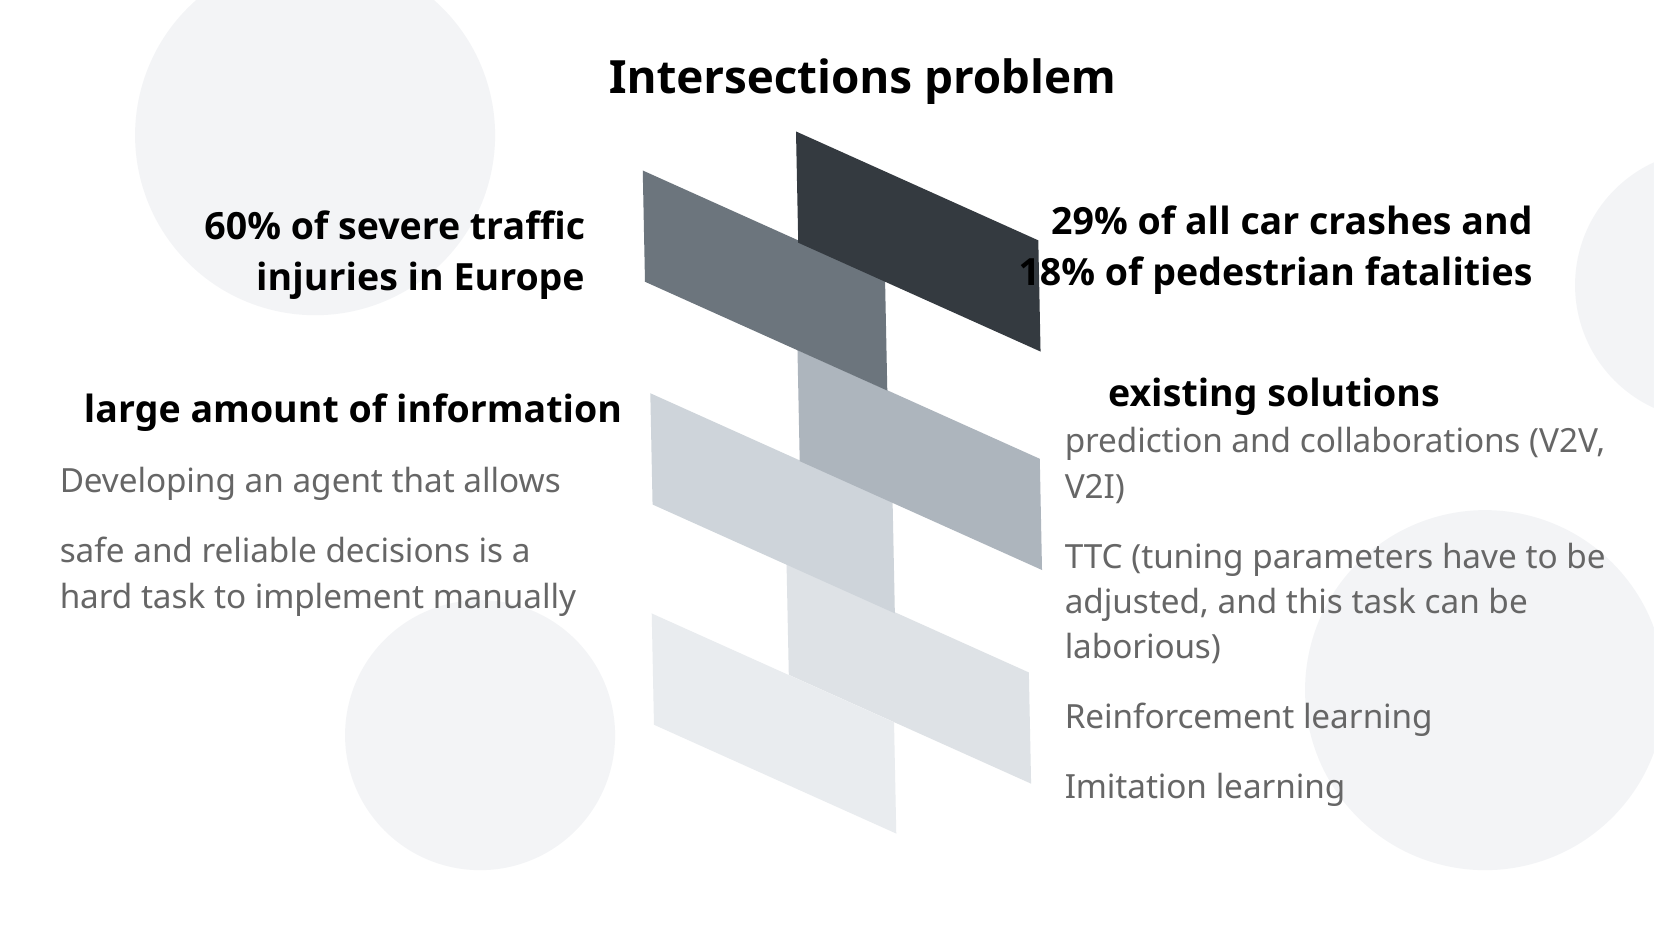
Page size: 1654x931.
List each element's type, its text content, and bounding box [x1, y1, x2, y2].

text_box prediction and collaborations (V2V, V2I) TTC (tuning parameters have to be adjusted, and this task can be laborious) Reinforcement learning Imitation learning [1050, 410, 1654, 769]
text_box Intersections problem [75, 37, 1651, 113]
text_box 60% of severe traffic injuries in Europe [82, 192, 601, 338]
text_box Developing an agent that allows safe and reliable decisions is a hard task to implement manually [45, 477, 601, 683]
text_box large amount of information [0, 375, 638, 477]
text_box 29% of all car crashes and 18% of pedestrian fatalities [975, 187, 1549, 333]
text_box existing solutions [937, 358, 1456, 461]
